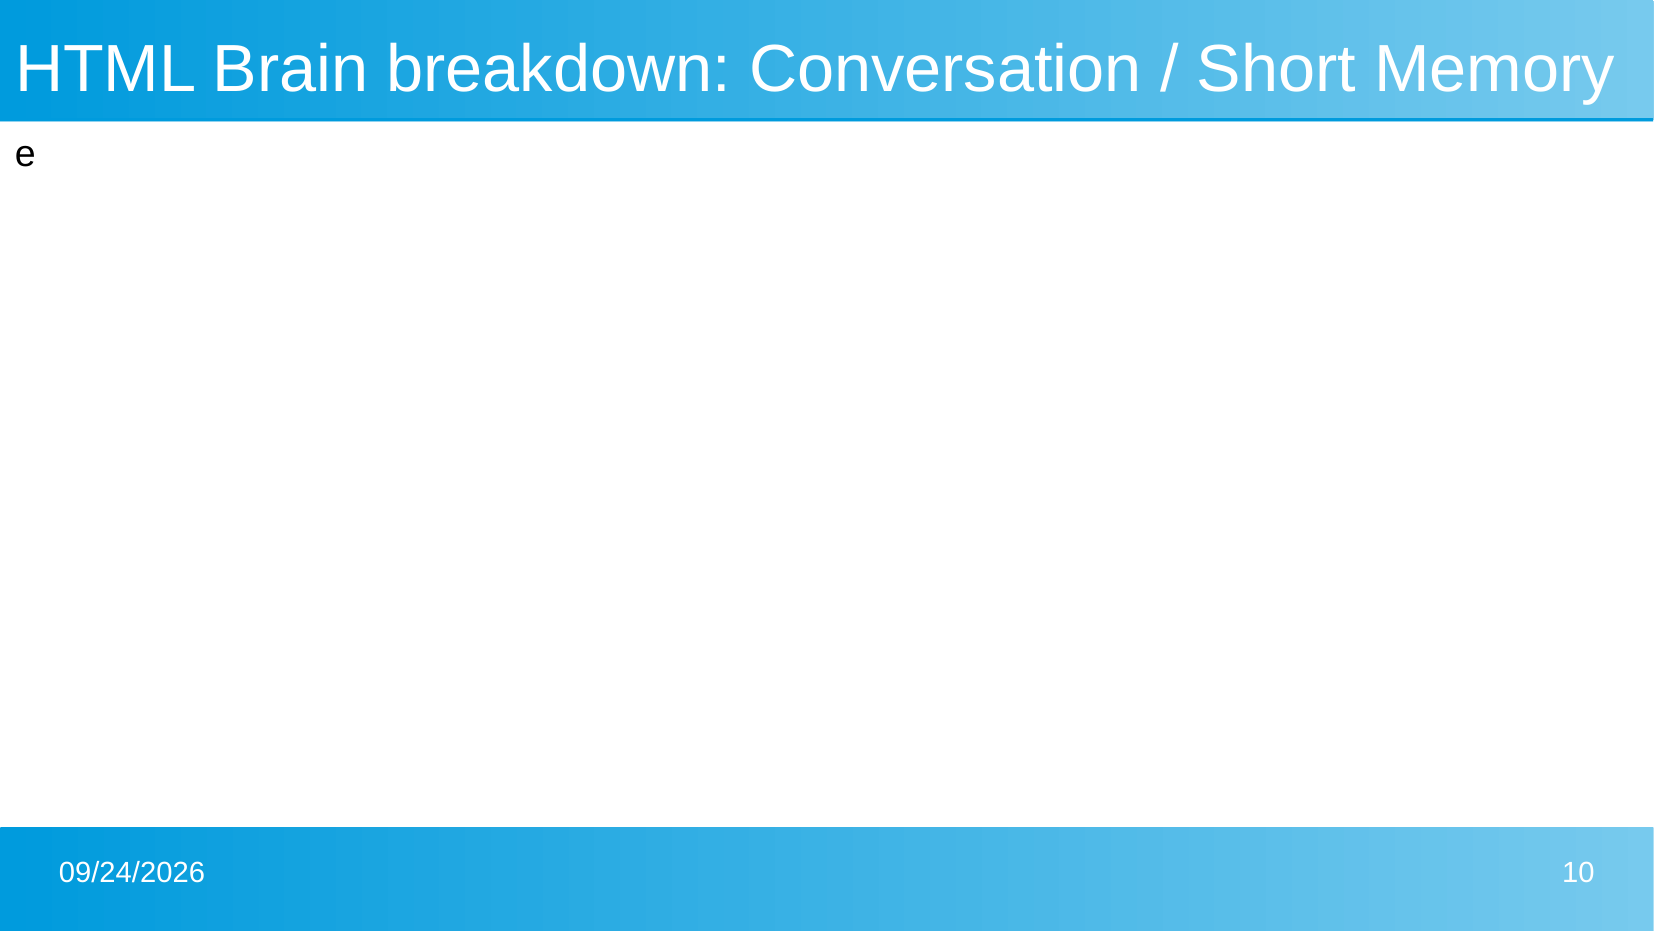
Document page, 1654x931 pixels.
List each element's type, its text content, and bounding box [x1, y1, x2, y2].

title HTML Brain breakdown: Conversation / Short Memory [0, 0, 1651, 125]
text_box e [0, 125, 1654, 183]
